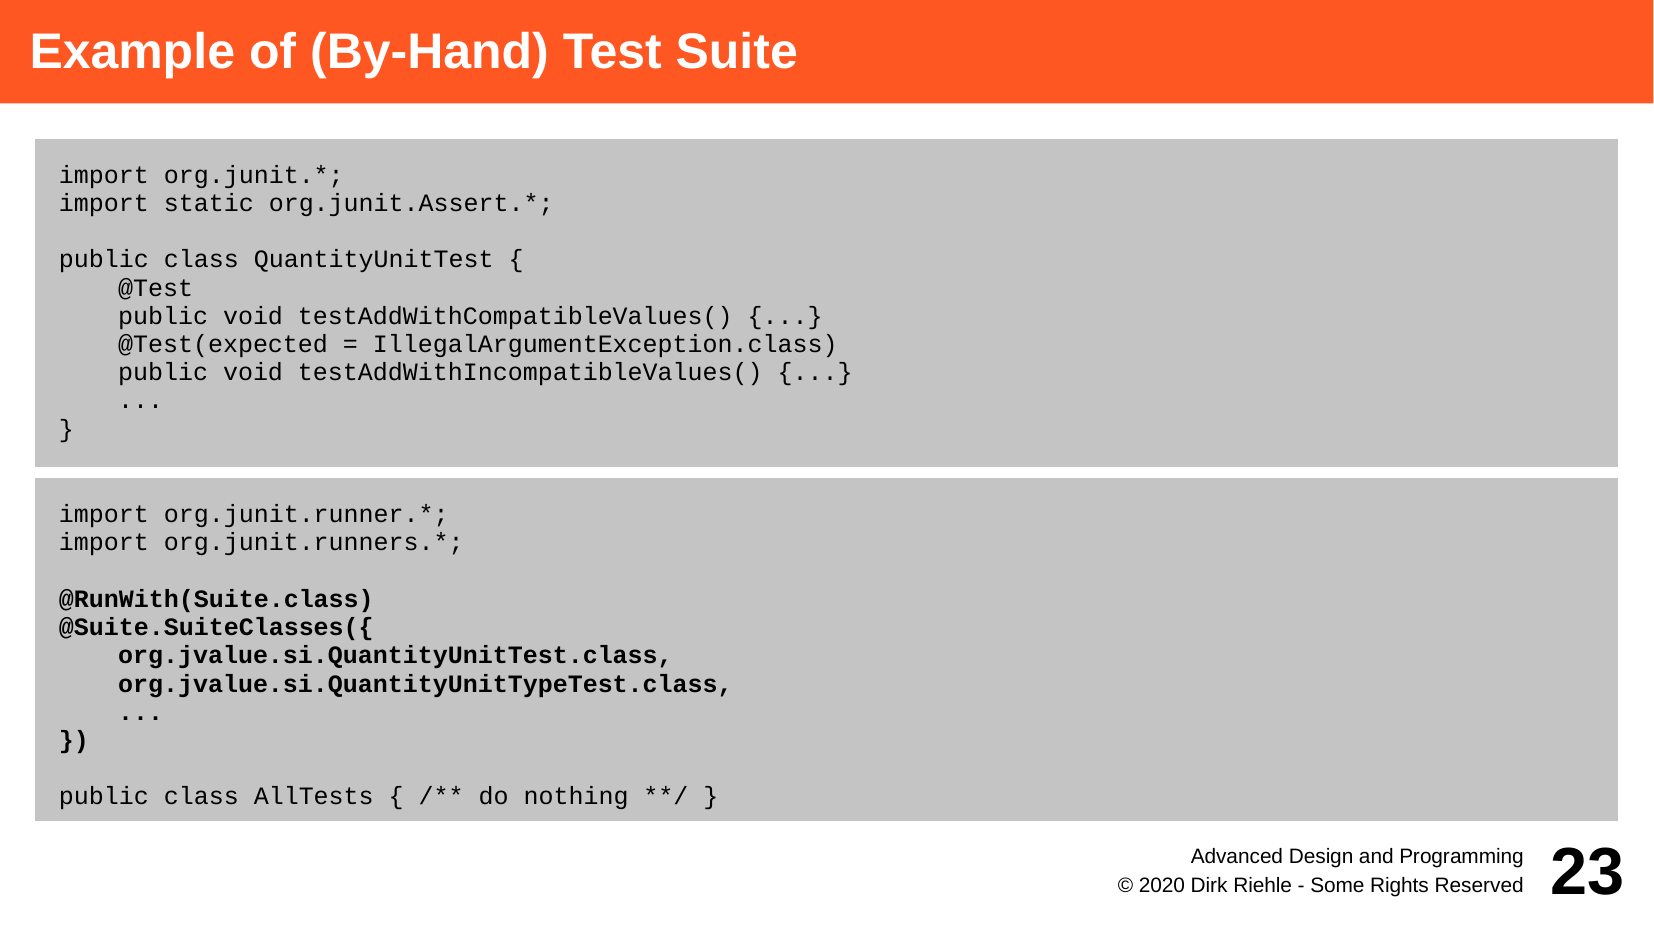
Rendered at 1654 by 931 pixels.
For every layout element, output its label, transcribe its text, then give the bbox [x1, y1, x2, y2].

text_box import org.junit.runner.*; import org.junit.runners.*; @RunWith(Suite.class) @Suite.SuiteClasses({ org.jvalue.si.QuantityUnitTest.class, org.jvalue.si.QuantityUnitTypeTest.class, ... }) public class AllTests { /** do nothing **/ } [29, 472, 1625, 827]
title Example of (By-Hand) Test Suite [0, 0, 1654, 104]
text_box import org.junit.*; import static org.junit.Assert.*; public class QuantityUnitTest { @Test public void testAddWithCompatibleValues() {...} @Test(expected = IllegalArgumentException.class) public void testAddWithIncompatibleValues() {...} ... } [29, 132, 1625, 467]
